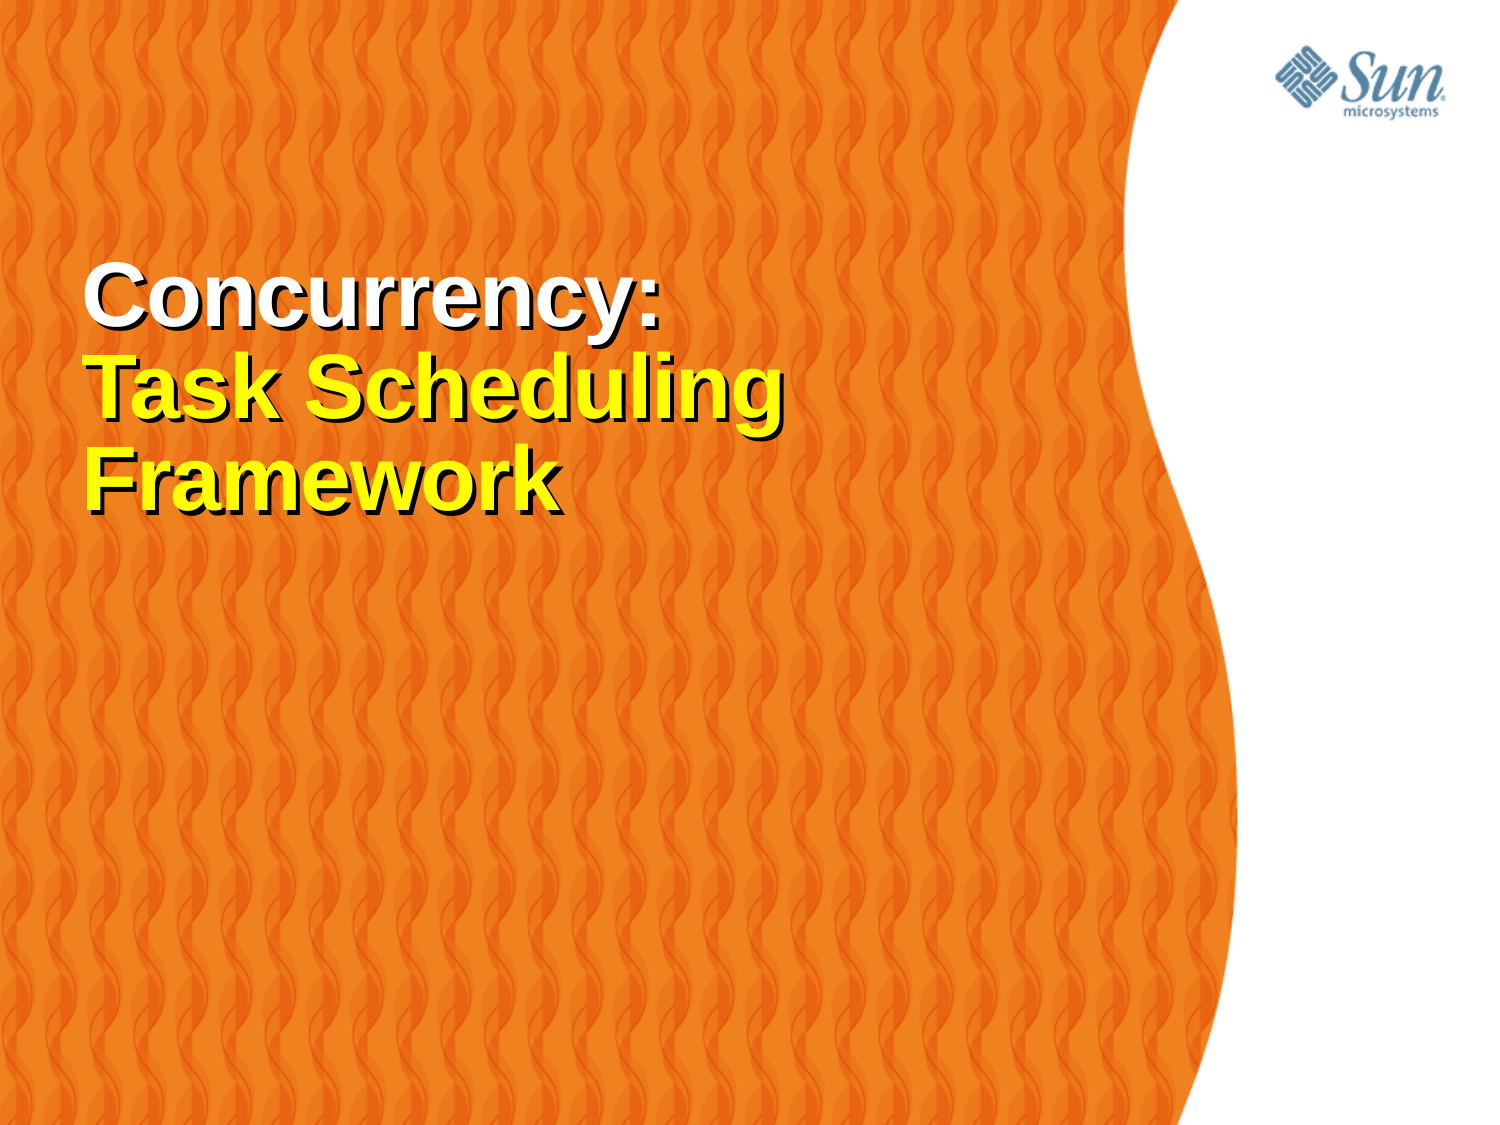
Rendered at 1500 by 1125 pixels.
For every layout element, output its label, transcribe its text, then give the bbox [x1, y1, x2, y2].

title Concurrency: Task Scheduling Framework [81, 149, 1283, 857]
picture [0, 0, 1500, 1125]
